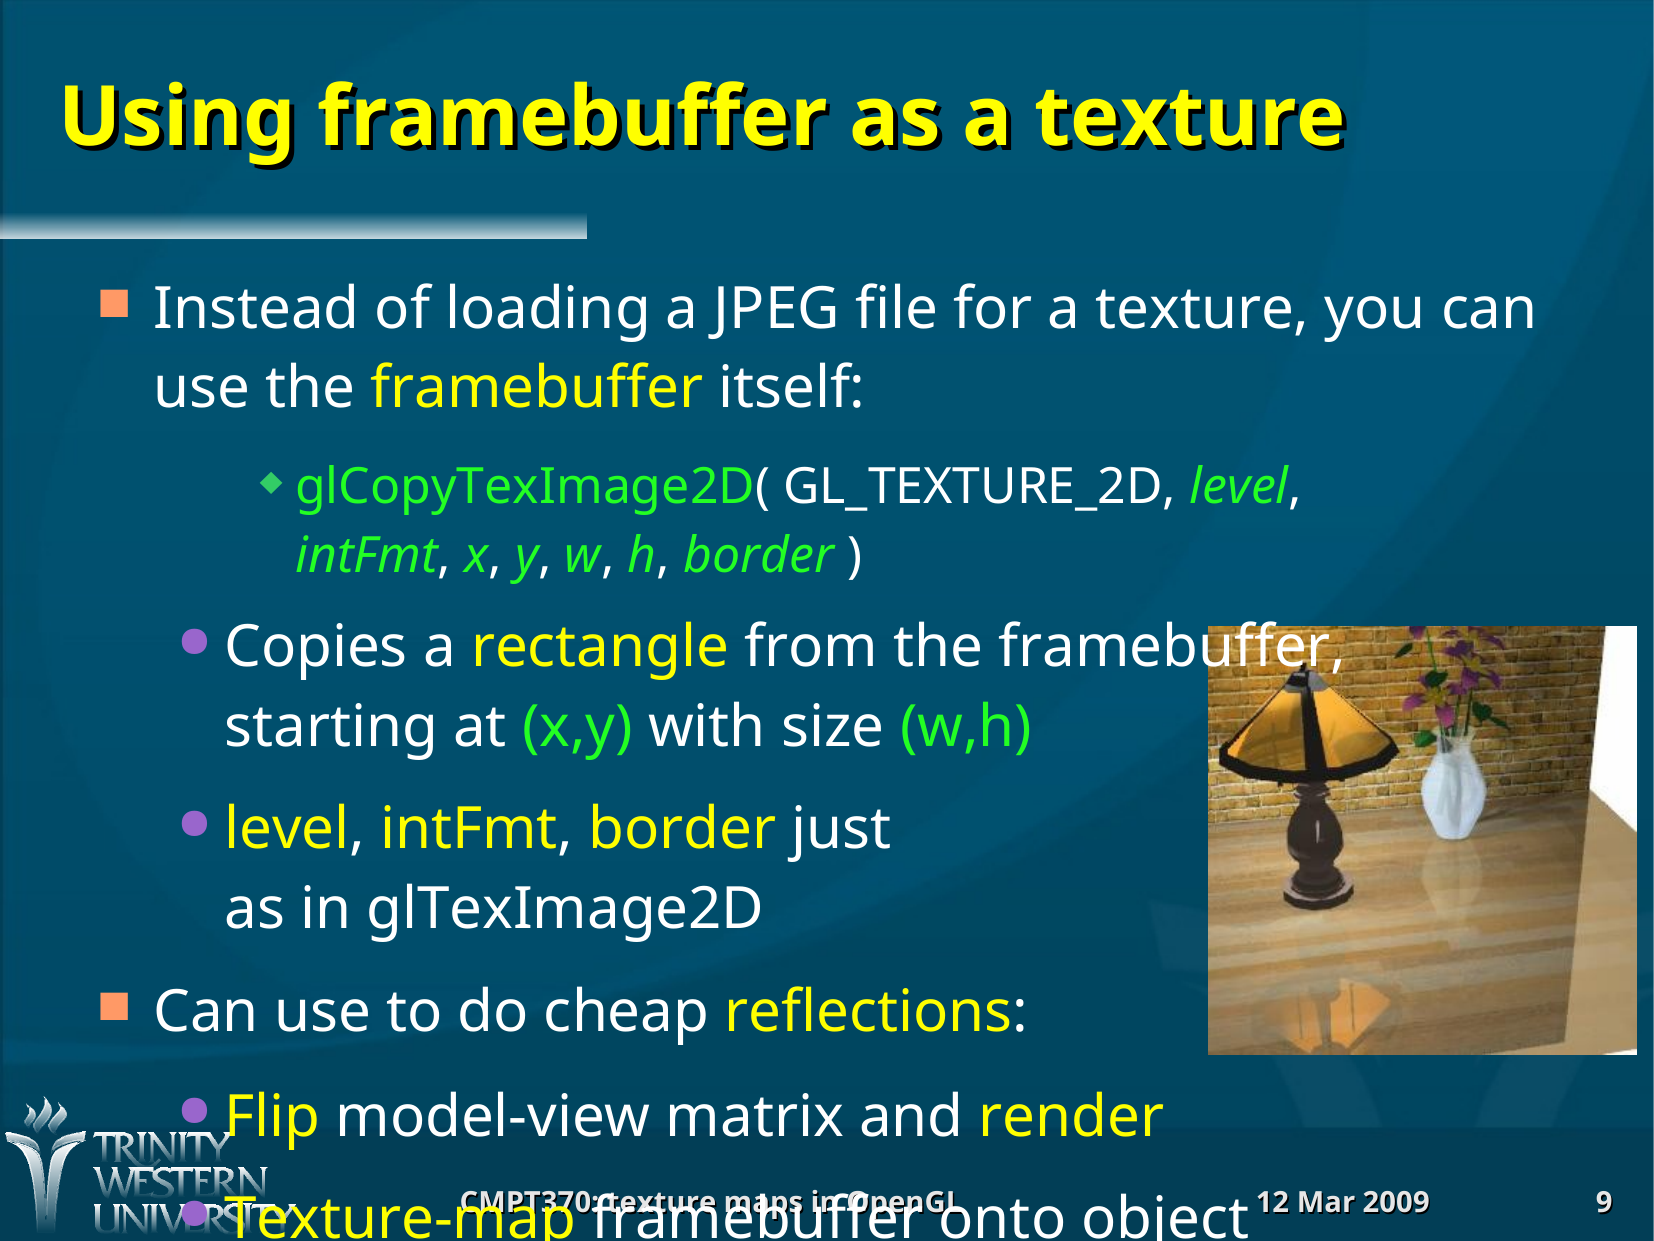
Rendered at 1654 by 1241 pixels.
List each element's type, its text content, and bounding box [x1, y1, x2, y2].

picture [0, 233, 586, 238]
list Instead of loading a JPEG file for a texture, you can use the framebuffer itself: glCopyTexImage2D( GL_TEXTURE_2D, level, intFmt, x, y, w, h, border ) Copies a rectangle from the framebuffer, starting at (x,y) with size (w,h) level, intFmt, border just as in glTexImage2D Can use to do cheap reflections: Flip model-view matrix and render Texture-map framebuffer onto object [82, 266, 1571, 1133]
picture [0, 214, 586, 232]
title Using framebuffer as a texture [59, 19, 1548, 208]
picture [1571, 627, 1654, 1059]
picture [38, 1227, 54, 1232]
